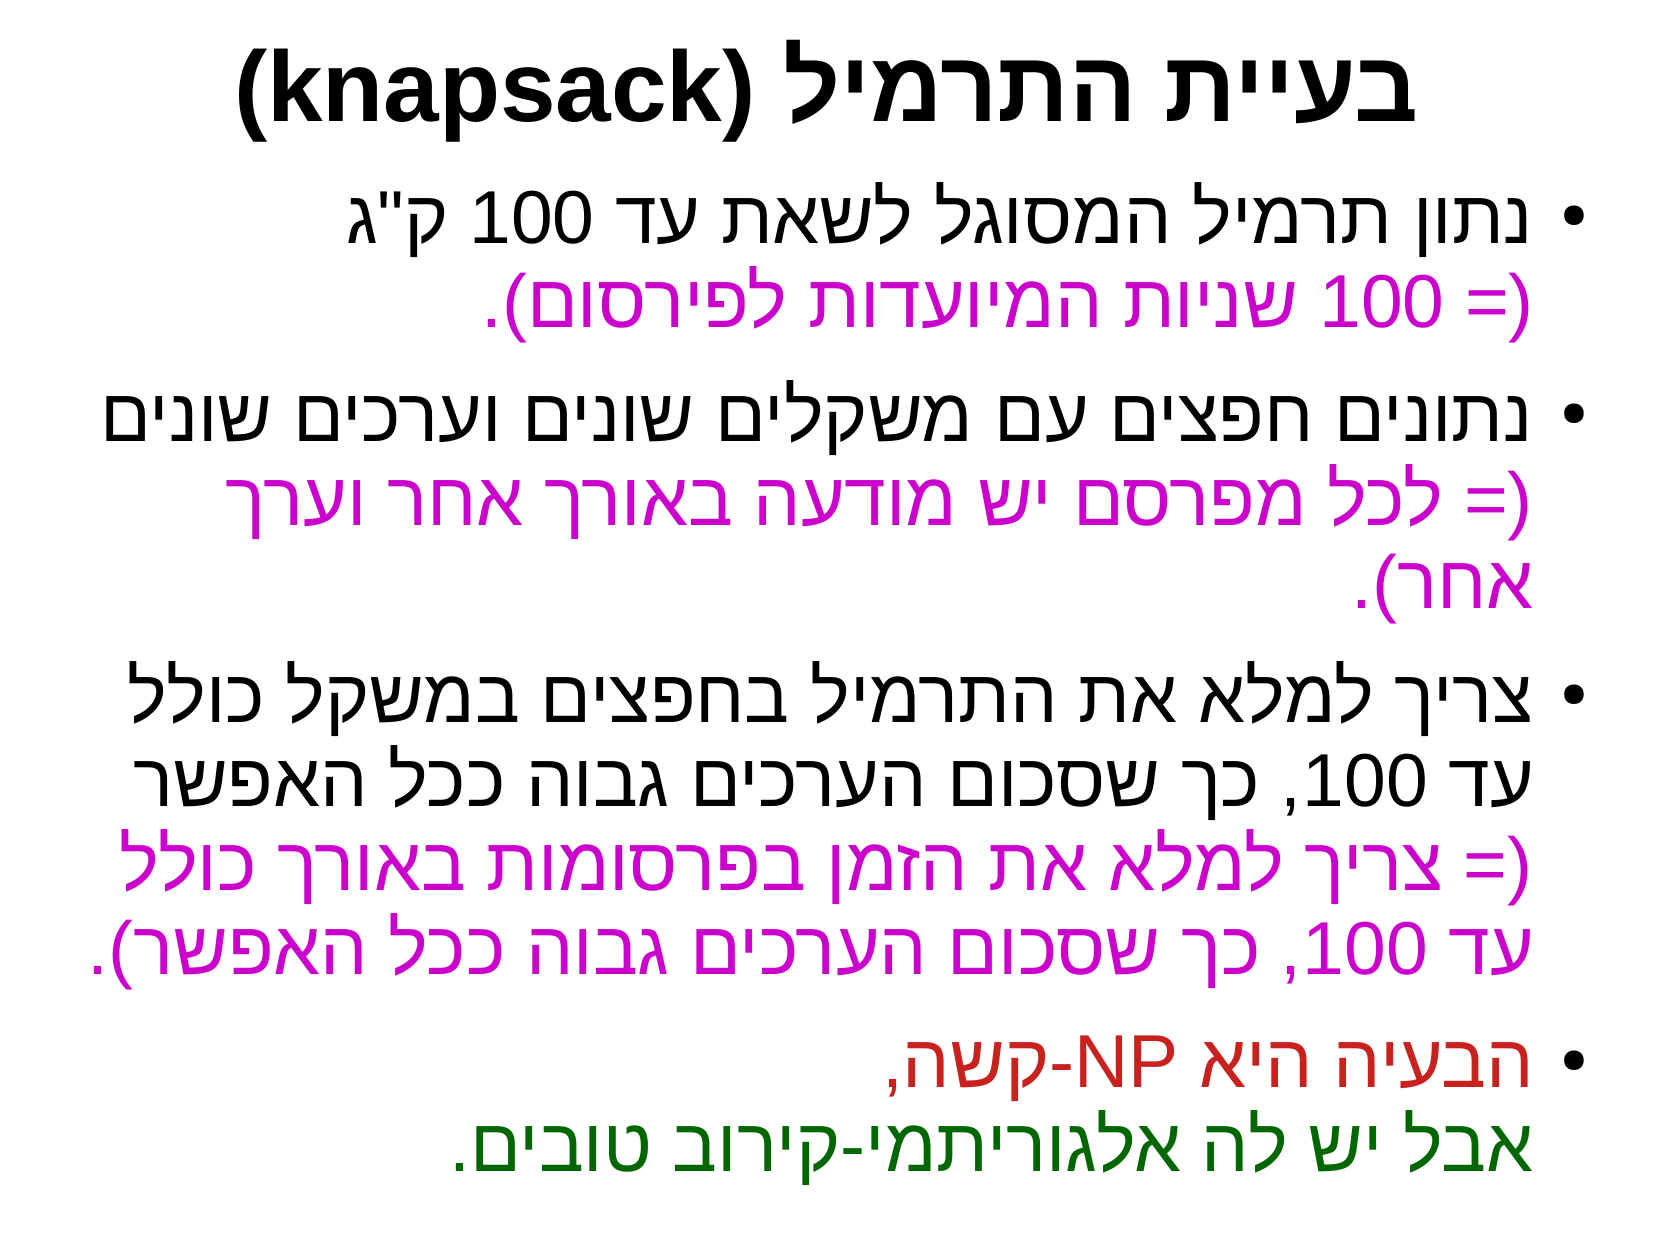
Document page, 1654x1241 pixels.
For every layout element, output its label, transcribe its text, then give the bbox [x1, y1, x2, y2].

title בעיית התרמיל (knapsack) [0, 0, 1654, 176]
list נתון תרמיל המסוגל לשאת עד 100 ק"ג (= 100 שניות המיועדות לפירסום). נתונים חפצים עם משקלים שונים וערכים שונים (= לכל מפרסם יש מודעה באורך אחר וערך אחר). צריך למלא את התרמיל בחפצים במשקל כולל עד 100, כך שסכום הערכים גבוה ככל האפשר (= צריך למלא את הזמן בפרסומות באורך כולל עד 100, כך שסכום הערכים גבוה ככל האפשר). הבעיה היא NP-קשה, אבל יש לה אלגוריתמי-קירוב טובים. [34, 176, 1606, 1216]
